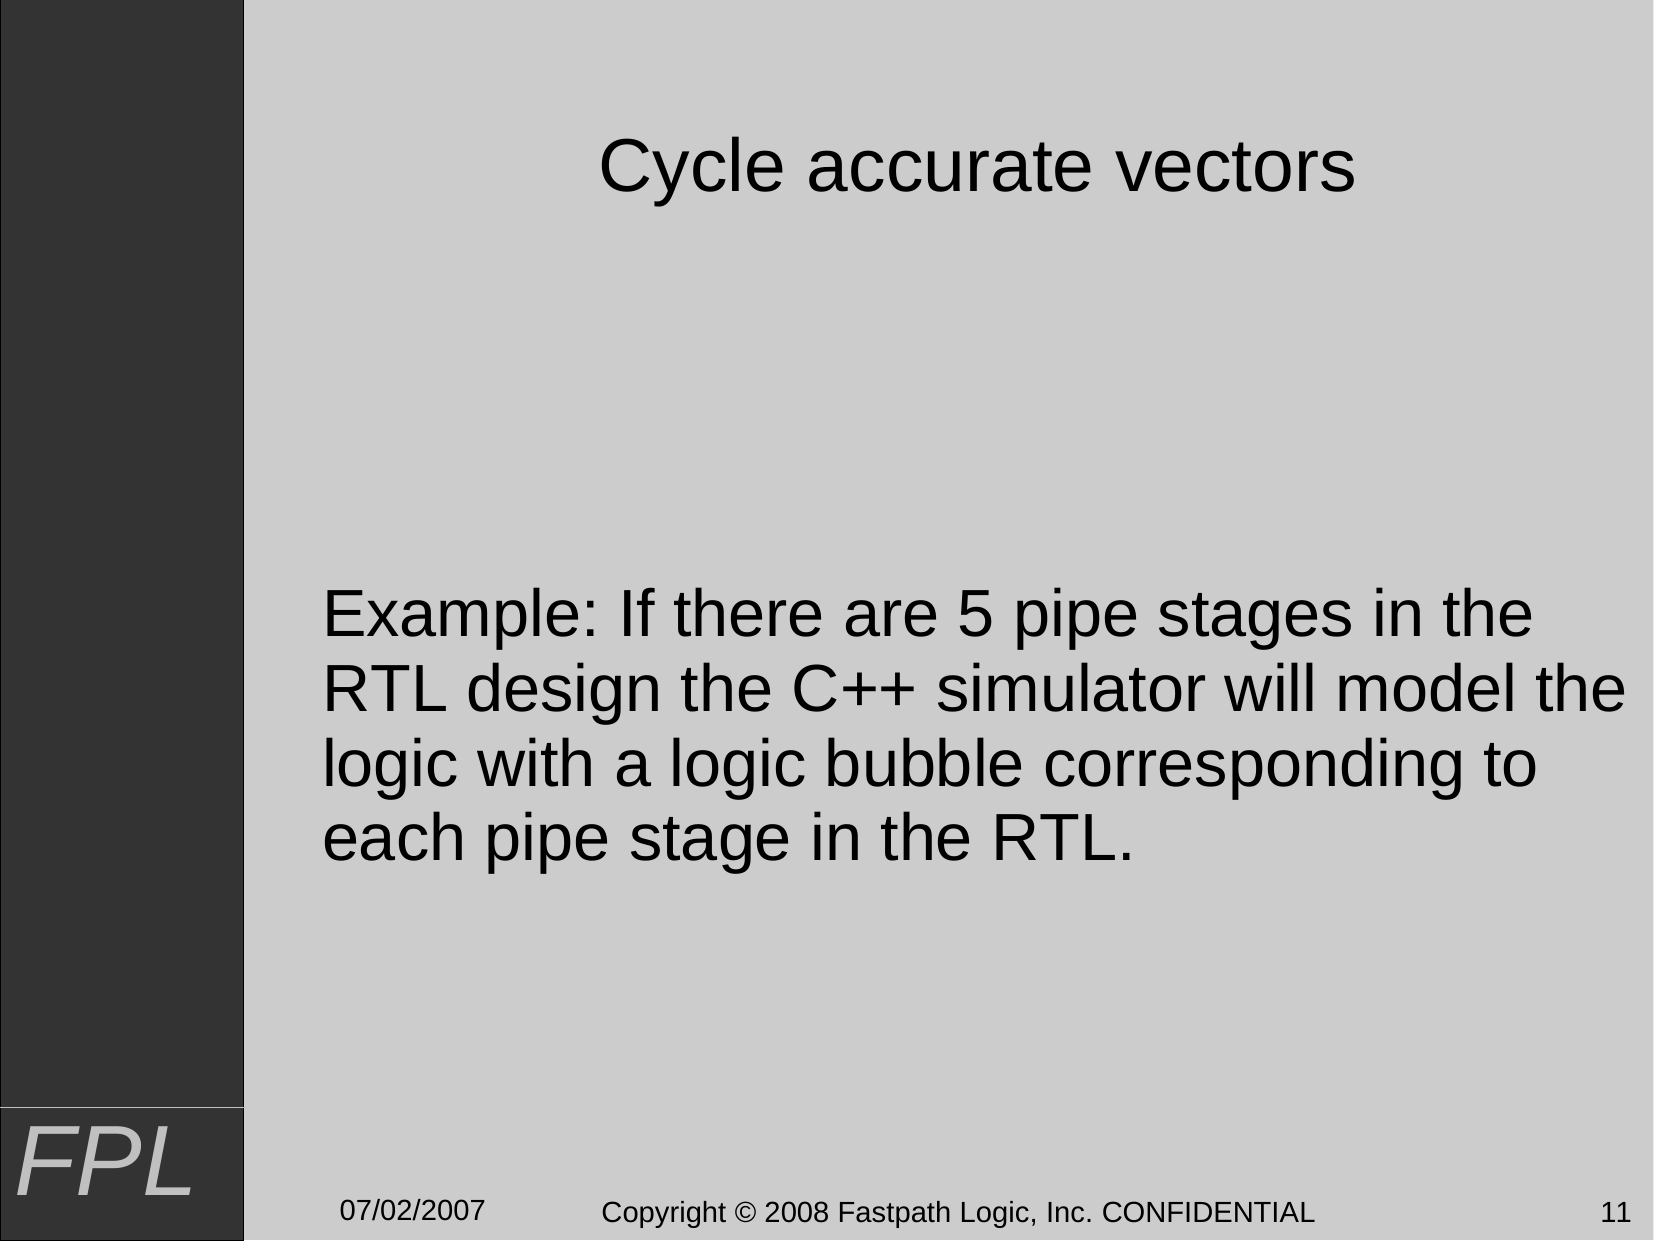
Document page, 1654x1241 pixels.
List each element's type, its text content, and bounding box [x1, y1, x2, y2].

subtitle Example: If there are 5 pipe stages in the RTL design the C++ simulator will model the logic with a logic bubble corresponding to each pipe stage in the RTL. [322, 272, 1635, 1179]
title Cycle accurate vectors [427, 57, 1530, 272]
